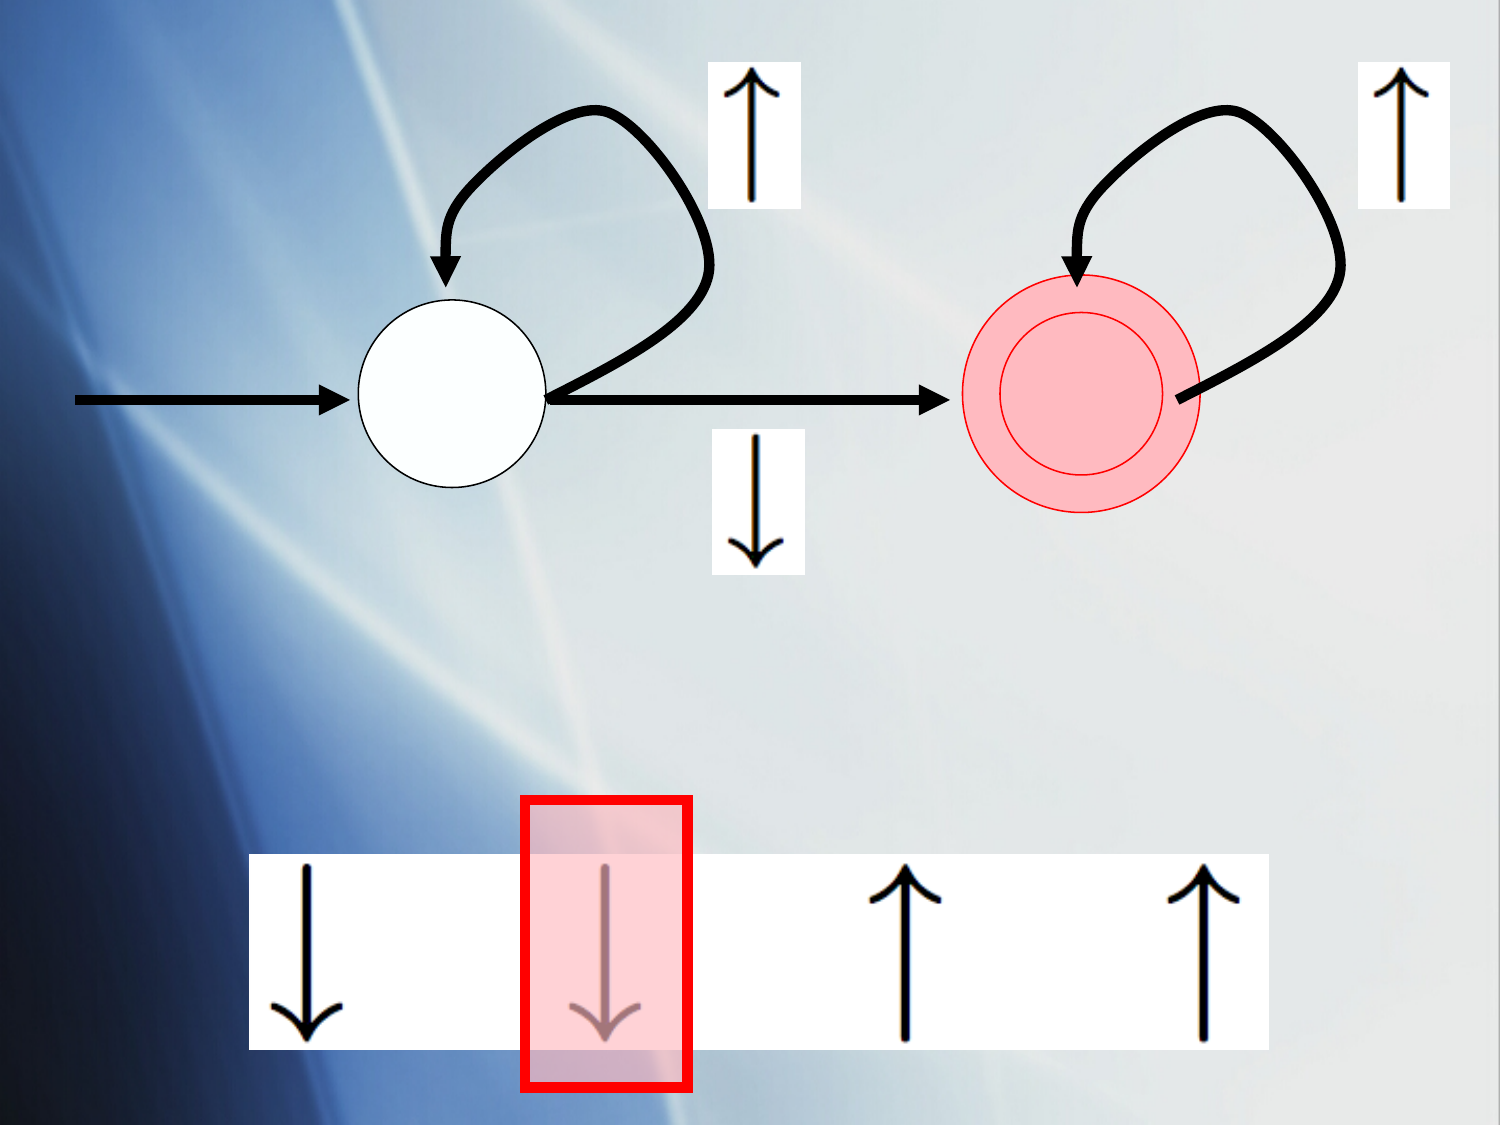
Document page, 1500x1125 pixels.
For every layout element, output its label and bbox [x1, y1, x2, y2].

text_box [962, 275, 1201, 513]
picture [0, 0, 1500, 1125]
text_box [525, 800, 688, 1088]
text_box [358, 299, 546, 488]
